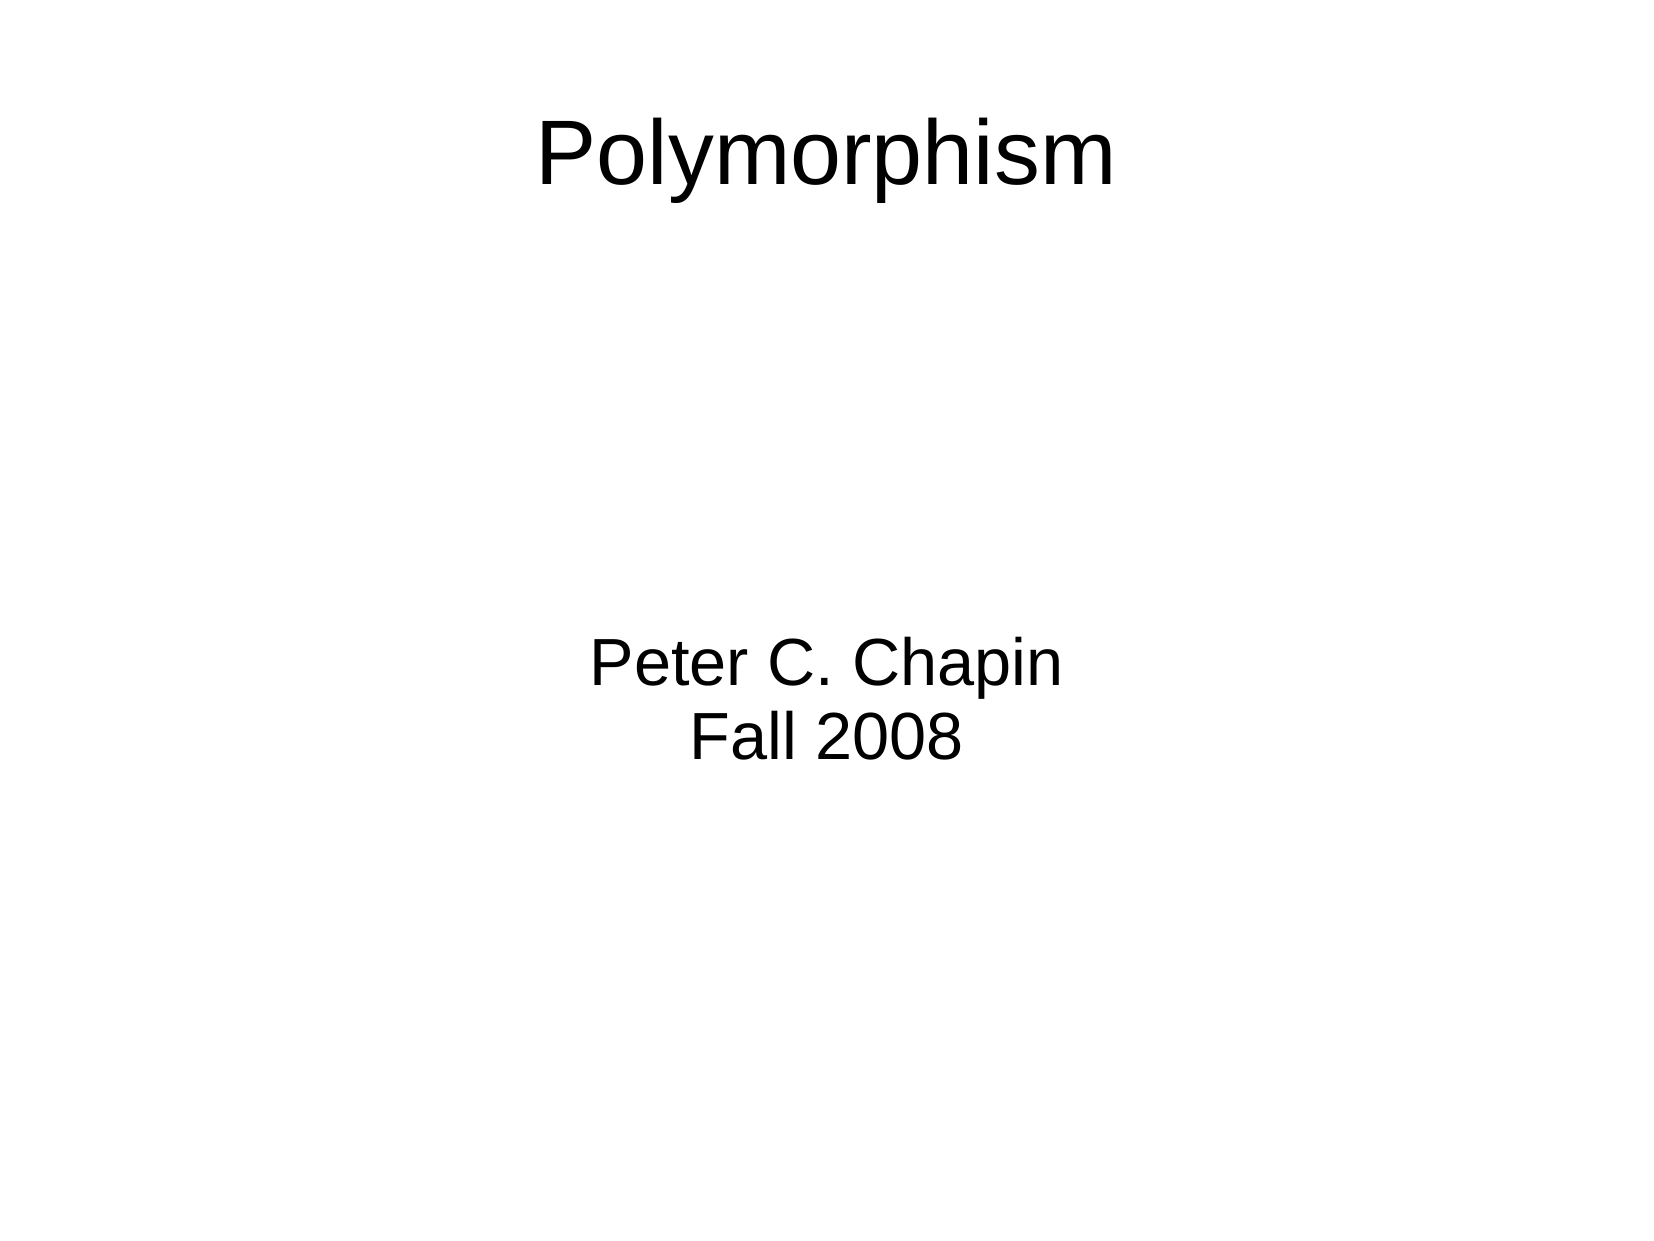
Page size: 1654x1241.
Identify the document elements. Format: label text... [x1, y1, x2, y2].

subtitle Peter C. Chapin Fall 2008 [82, 297, 1571, 1102]
title Polymorphism [82, 56, 1571, 250]
